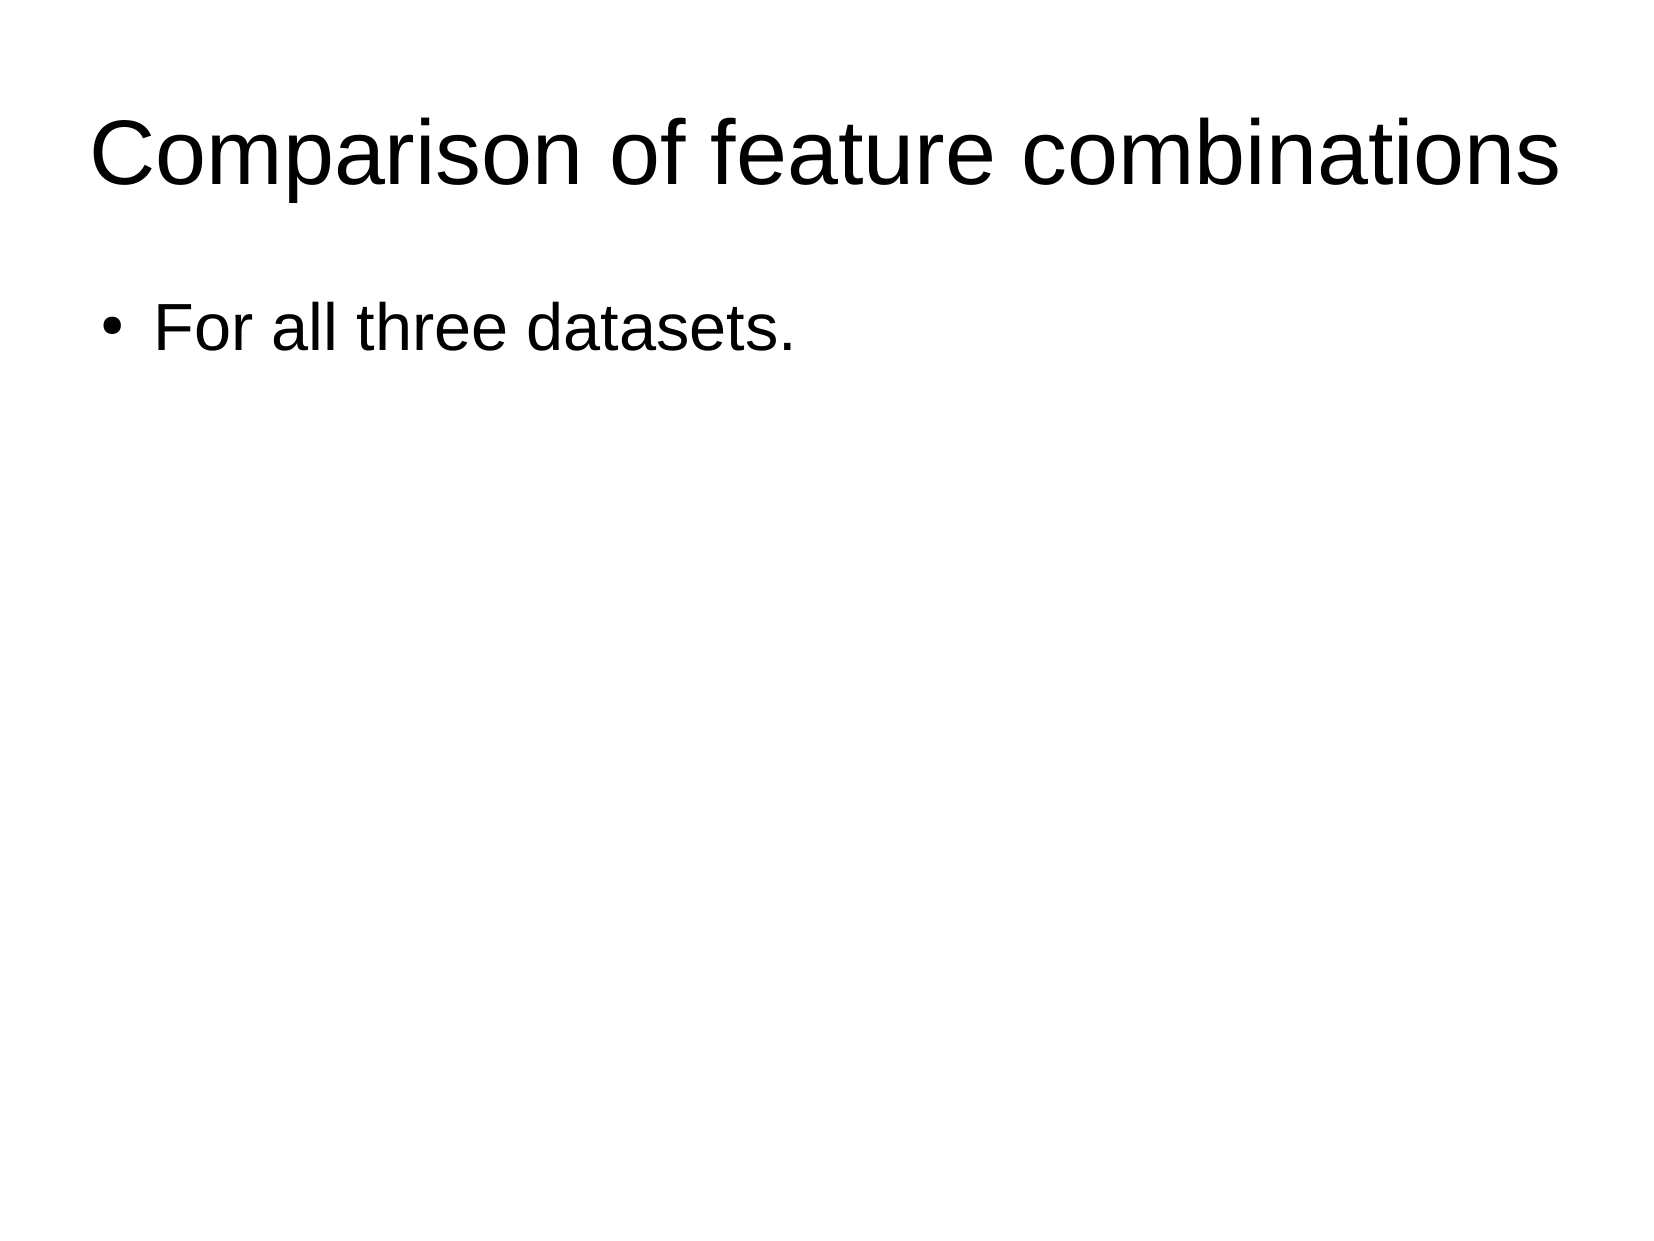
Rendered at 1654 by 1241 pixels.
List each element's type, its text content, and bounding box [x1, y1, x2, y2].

title Comparison of feature combinations [82, 49, 1571, 257]
list For all three datasets. [82, 290, 1571, 1010]
